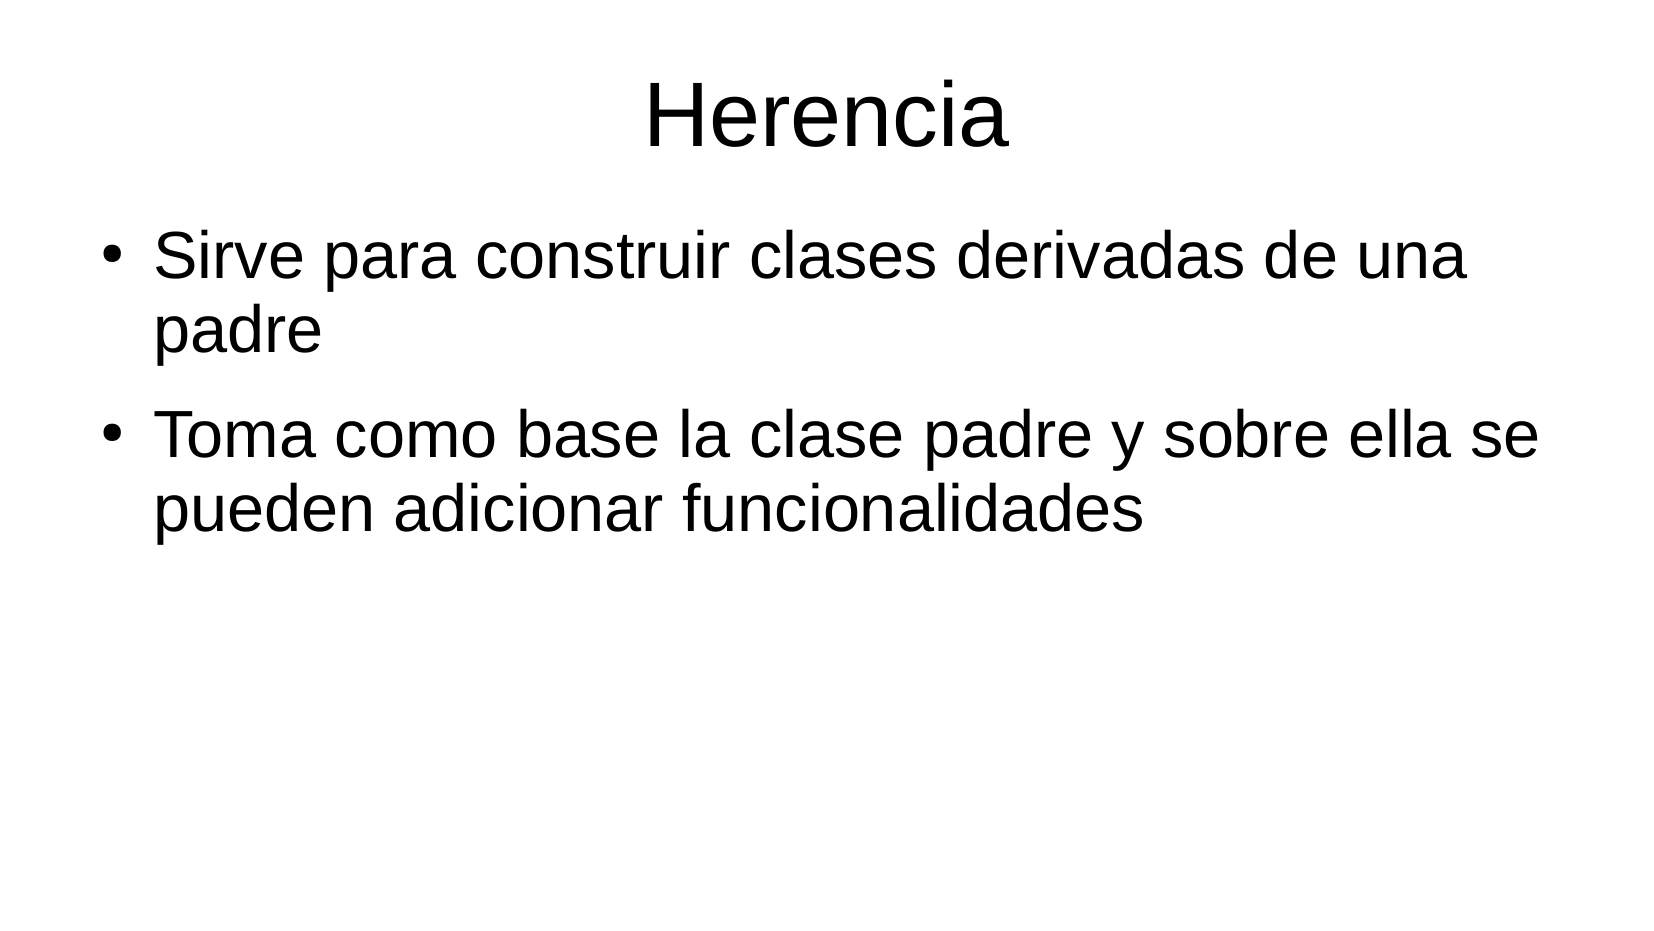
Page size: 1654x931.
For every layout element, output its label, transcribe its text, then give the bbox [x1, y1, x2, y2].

title Herencia [82, 37, 1571, 193]
list Sirve para construir clases derivadas de una padre Toma como base la clase padre y sobre ella se pueden adicionar funcionalidades [82, 217, 1571, 758]
